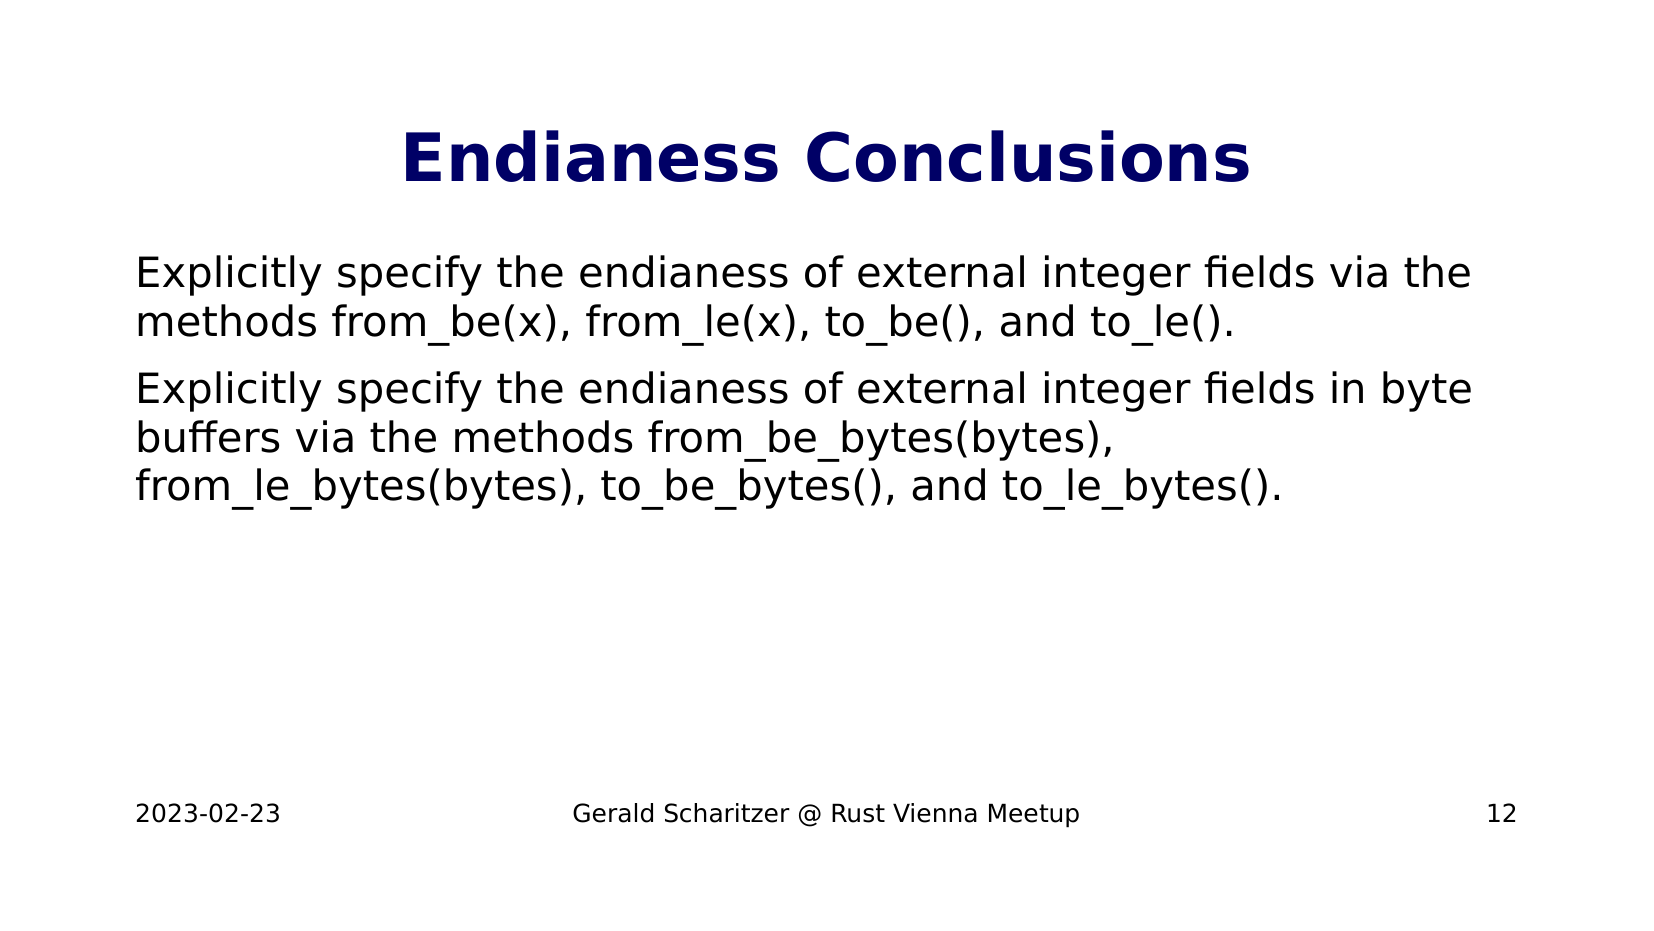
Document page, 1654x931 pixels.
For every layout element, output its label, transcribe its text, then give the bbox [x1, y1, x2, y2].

list Explicitly specify the endianess of external integer fields via the methods from_be(x), from_le(x), to_be(), and to_le(). Explicitly specify the endianess of external integer fields in byte buffers via the methods from_be_bytes(bytes), from_le_bytes(bytes), to_be_bytes(), and to_le_bytes(). [135, 248, 1519, 721]
title Endianess Conclusions [135, 82, 1519, 235]
